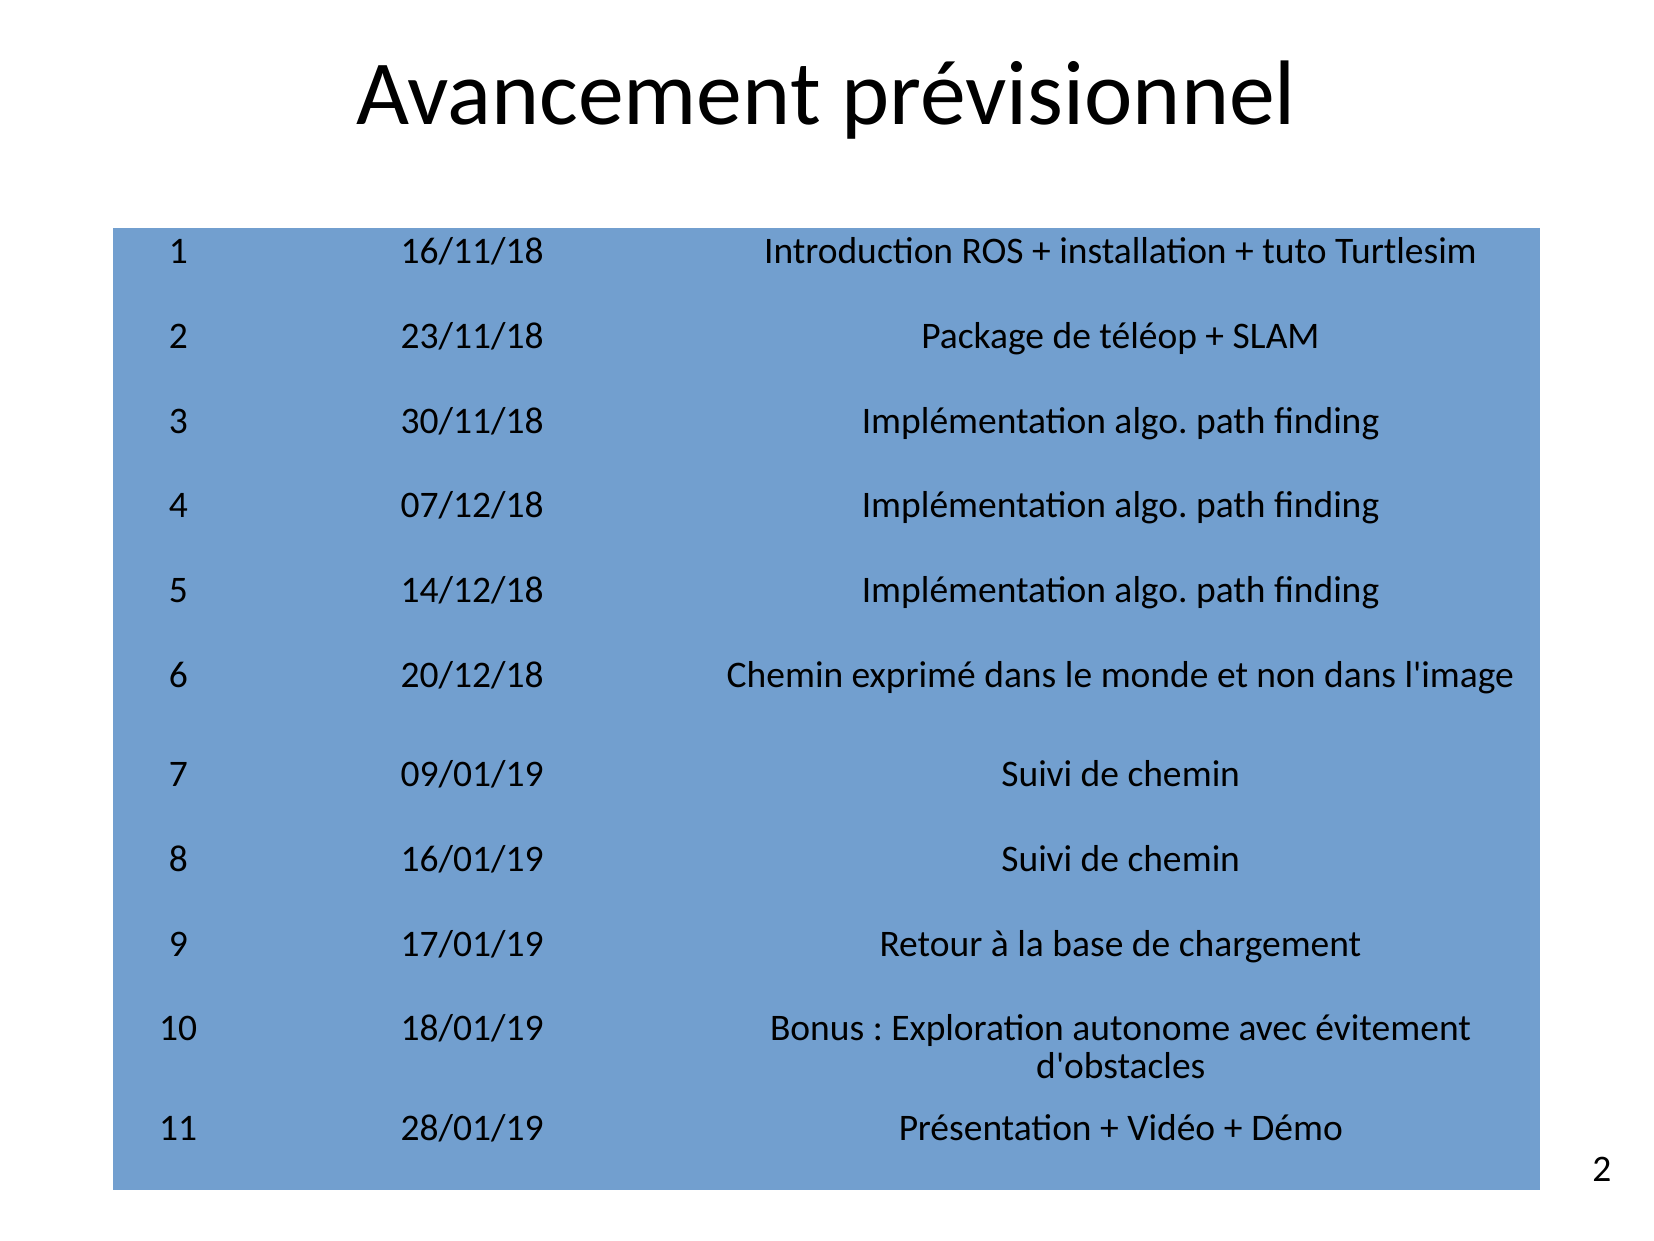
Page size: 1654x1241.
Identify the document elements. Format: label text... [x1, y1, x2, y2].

table_cell 16/01/19 [243, 836, 701, 921]
table_cell 30/11/18 [243, 398, 701, 482]
table_cell 2 [113, 313, 243, 398]
table_cell 17/01/19 [243, 921, 701, 1005]
text_box [1577, 1146, 1627, 1208]
table_cell Implémentation algo. path finding [701, 482, 1540, 567]
table_cell 8 [113, 836, 243, 921]
table_cell 4 [113, 482, 243, 567]
table_cell Chemin exprimé dans le monde et non dans l'image [701, 651, 1540, 751]
table_cell 14/12/18 [243, 567, 701, 651]
table_cell 9 [113, 921, 243, 1005]
table_cell 3 [113, 398, 243, 482]
table_cell 18/01/19 [243, 1005, 701, 1105]
table_cell 11 [113, 1105, 243, 1190]
table_cell Suivi de chemin [701, 751, 1540, 836]
table_header 16/11/18 [243, 228, 701, 313]
table_cell Suivi de chemin [701, 836, 1540, 921]
table_cell Bonus : Exploration autonome avec évitement d'obstacles [701, 1005, 1540, 1105]
table_cell Présentation + Vidéo + Démo [701, 1105, 1540, 1190]
table_cell 20/12/18 [243, 651, 701, 751]
title Avancement prévisionnel [82, 32, 1571, 144]
table_cell 09/01/19 [243, 751, 701, 836]
table_cell Implémentation algo. path finding [701, 398, 1540, 482]
table_cell 28/01/19 [243, 1105, 701, 1190]
table_cell Retour à la base de chargement [701, 921, 1540, 1005]
table_cell 5 [113, 567, 243, 651]
table_cell 10 [113, 1005, 243, 1105]
table_cell Implémentation algo. path finding [701, 567, 1540, 651]
table_cell 7 [113, 751, 243, 836]
table_cell 23/11/18 [243, 313, 701, 398]
table_cell 07/12/18 [243, 482, 701, 567]
table_header 1 [113, 228, 243, 313]
table_header Introduction ROS + installation + tuto Turtlesim [701, 228, 1540, 313]
table_cell Package de téléop + SLAM [701, 313, 1540, 398]
table_cell 6 [113, 651, 243, 751]
